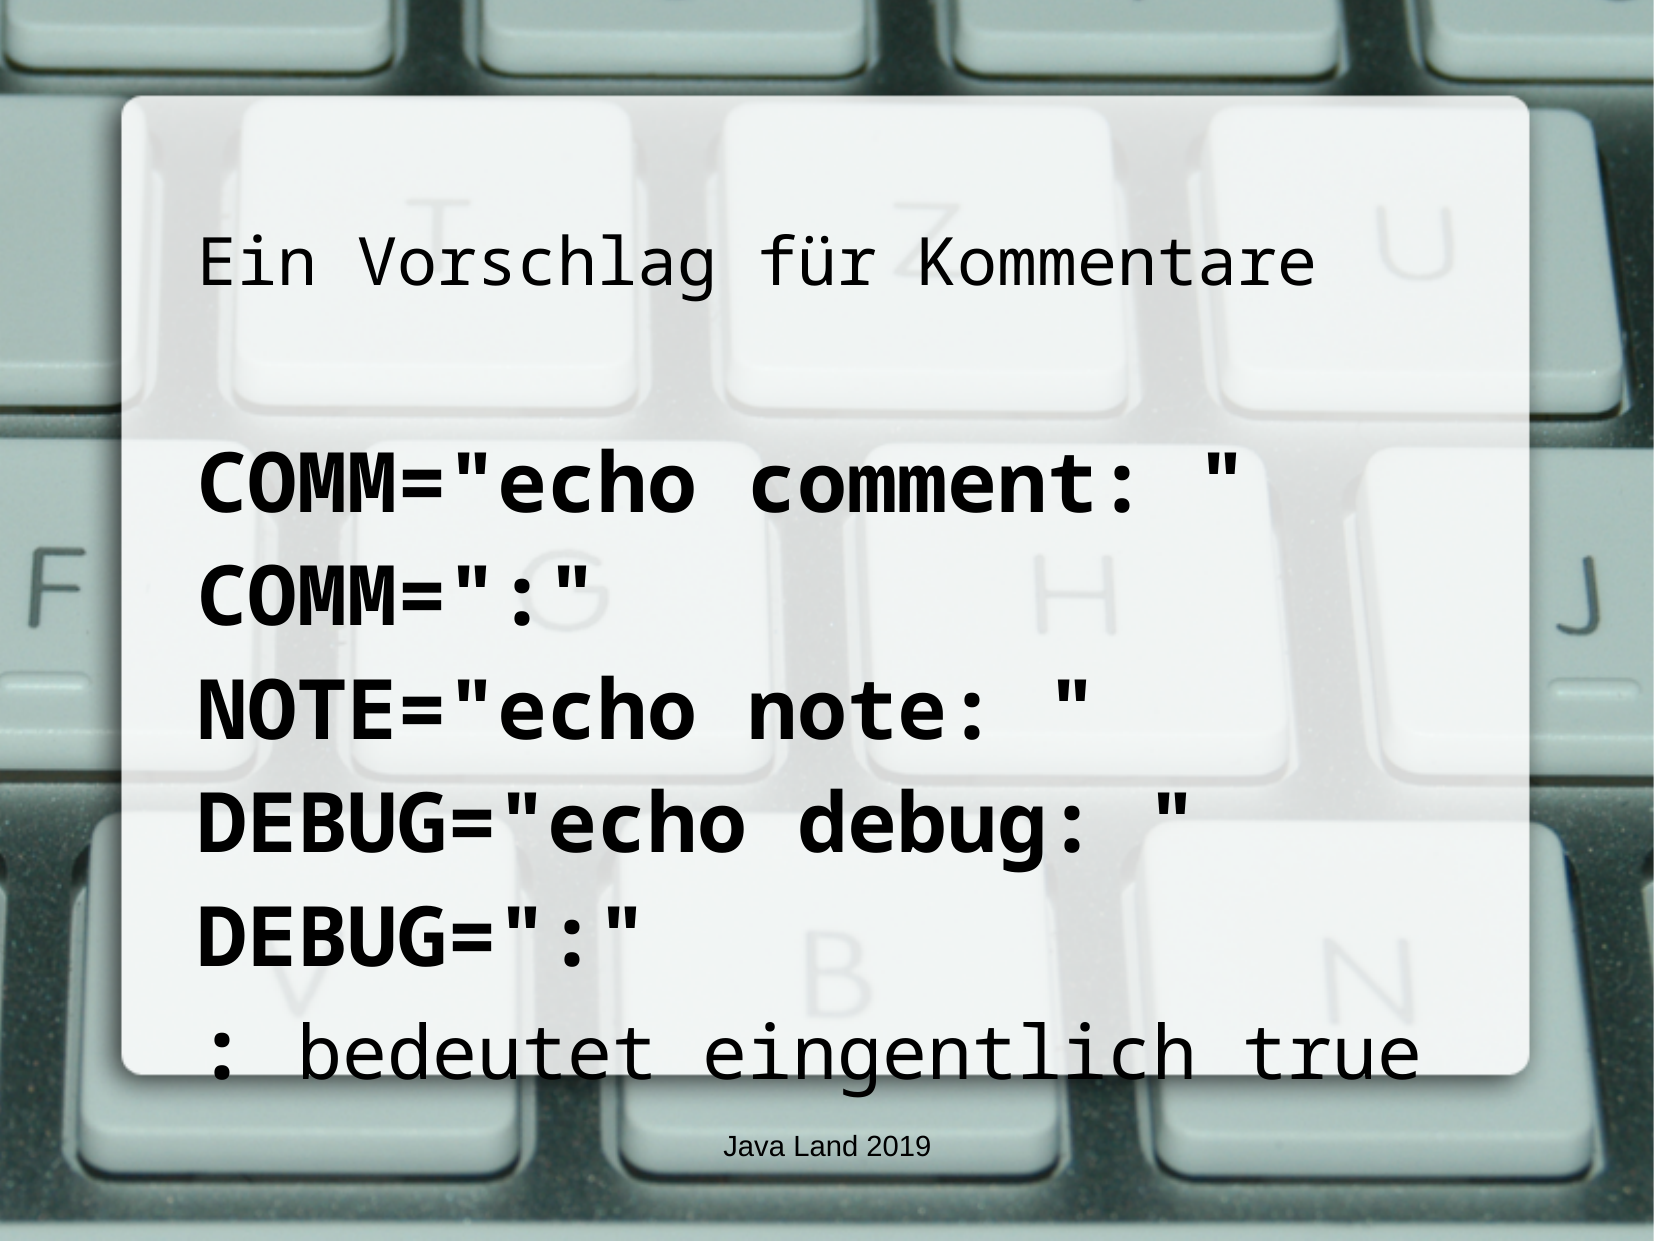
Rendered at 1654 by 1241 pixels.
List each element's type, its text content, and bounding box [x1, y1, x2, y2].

title [280, 170, 1436, 934]
picture [0, 0, 1654, 1241]
text_box Ein Vorschlag für Kommentare COMM="echo comment: " COMM=":" NOTE="echo note: " DEBUG="echo debug: " DEBUG=":" : bedeutet eingentlich true [197, 196, 1430, 973]
